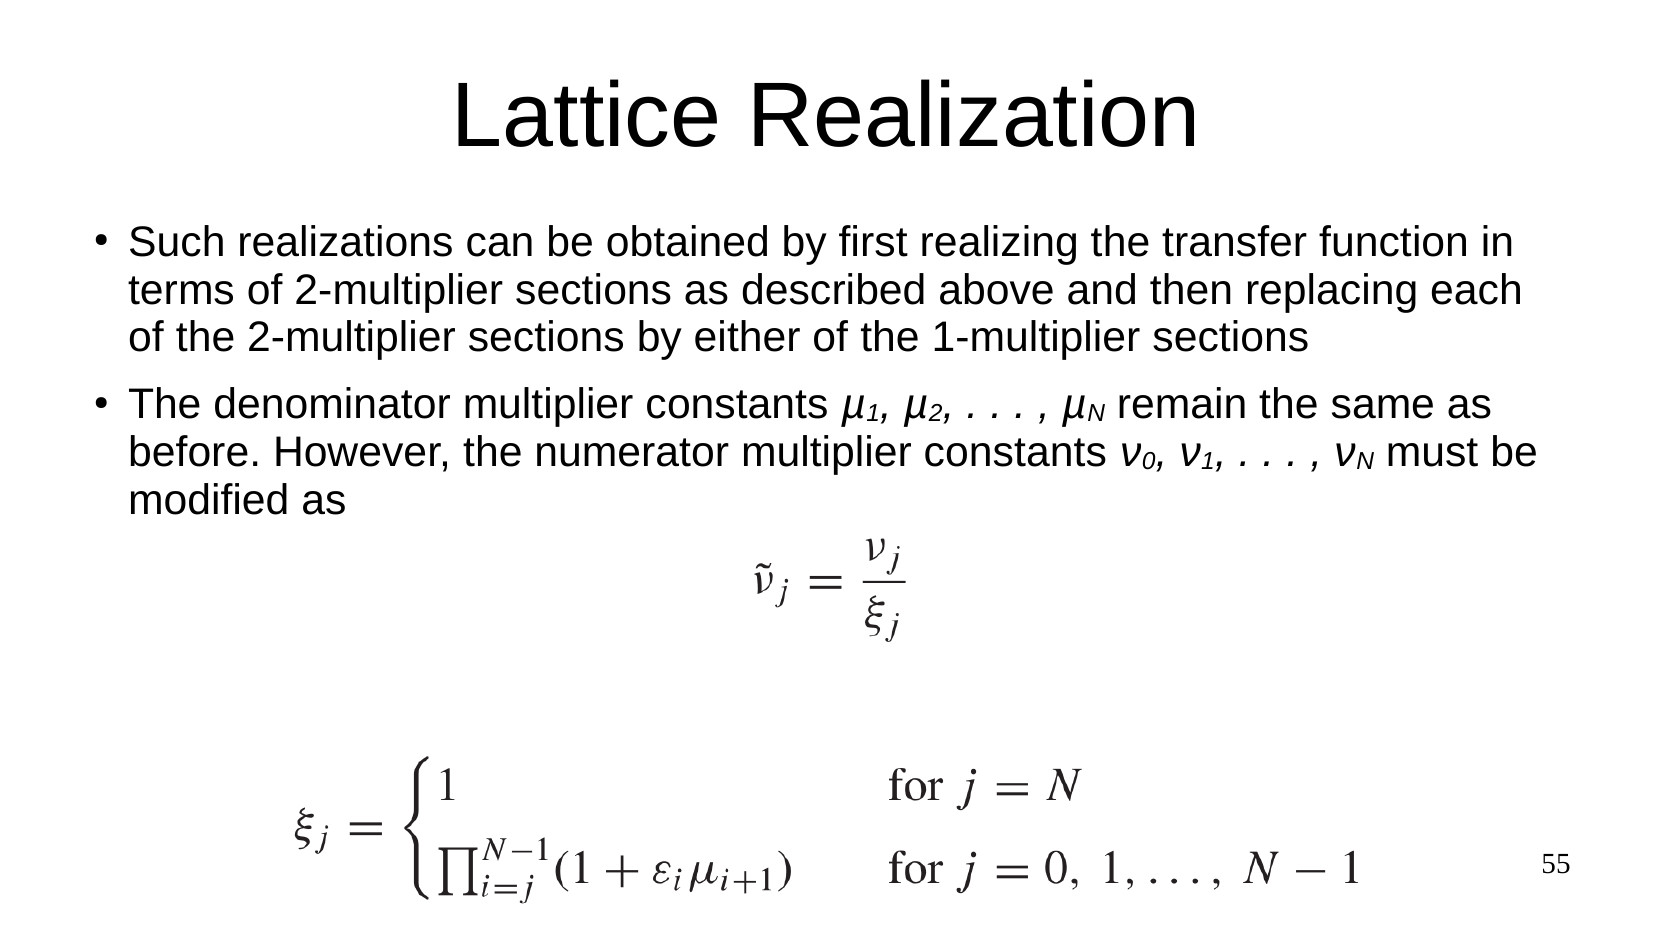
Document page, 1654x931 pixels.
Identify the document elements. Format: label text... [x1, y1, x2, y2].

picture [283, 524, 1371, 910]
list Such realizations can be obtained by ﬁrst realizing the transfer function in terms of 2-multiplier sections as described above and then replacing each of the 2-multiplier sections by either of the 1-multiplier sections The denominator multiplier constants µ1, µ2, . . . , µN remain the same as before. However, the numerator multiplier constants ν0, ν1, . . . , νN must be modiﬁed as [82, 217, 1571, 526]
title Lattice Realization [82, 37, 1571, 193]
